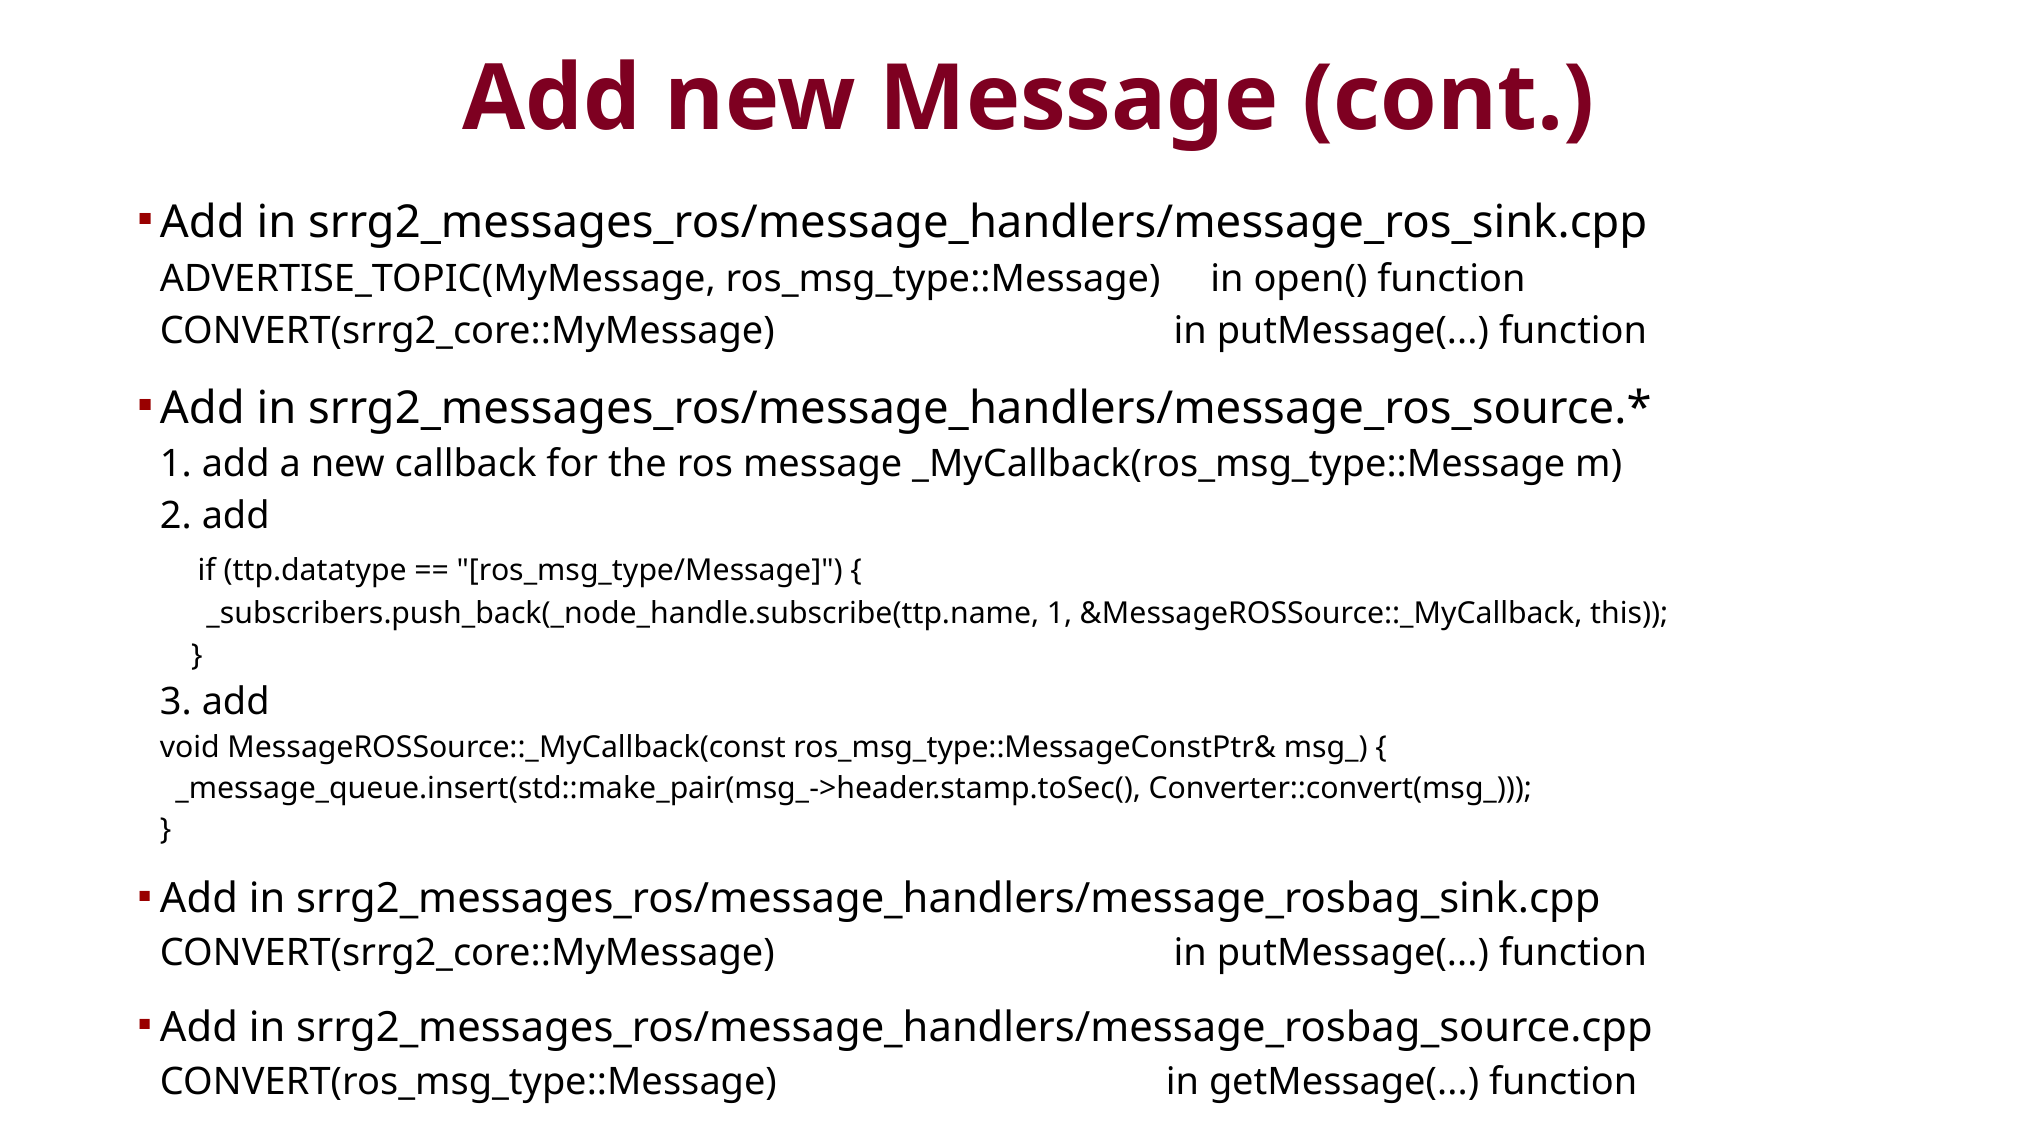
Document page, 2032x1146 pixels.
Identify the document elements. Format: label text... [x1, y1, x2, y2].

title Add new Message (cont.) [37, 10, 2020, 178]
list Add in srrg2_messages_ros/message_handlers/message_ros_sink.cpp ADVERTISE_TOPIC(MyMessage, ros_msg_type::Message) in open() function CONVERT(srrg2_core::MyMessage) in putMessage(...) function Add in srrg2_messages_ros/message_handlers/message_ros_source.* 1. add a new callback for the ros message _MyCallback(ros_msg_type::Message m) 2. add if (ttp.datatype == "[ros_msg_type/Message]") { _subscribers.push_back(_node_handle.subscribe(ttp.name, 1, &MessageROSSource::_MyCallback, this)); } 3. add void MessageROSSource::_MyCallback(const ros_msg_type::MessageConstPtr& msg_) { _message_queue.insert(std::make_pair(msg_->header.stamp.toSec(), Converter::convert(msg_))); } Add in srrg2_messages_ros/message_handlers/message_rosbag_sink.cpp CONVERT(srrg2_core::MyMessage) in putMessage(...) function Add in srrg2_messages_ros/message_handlers/message_rosbag_source.cpp CONVERT(ros_msg_type::Message) in getMessage(...) function [59, 188, 1985, 1111]
